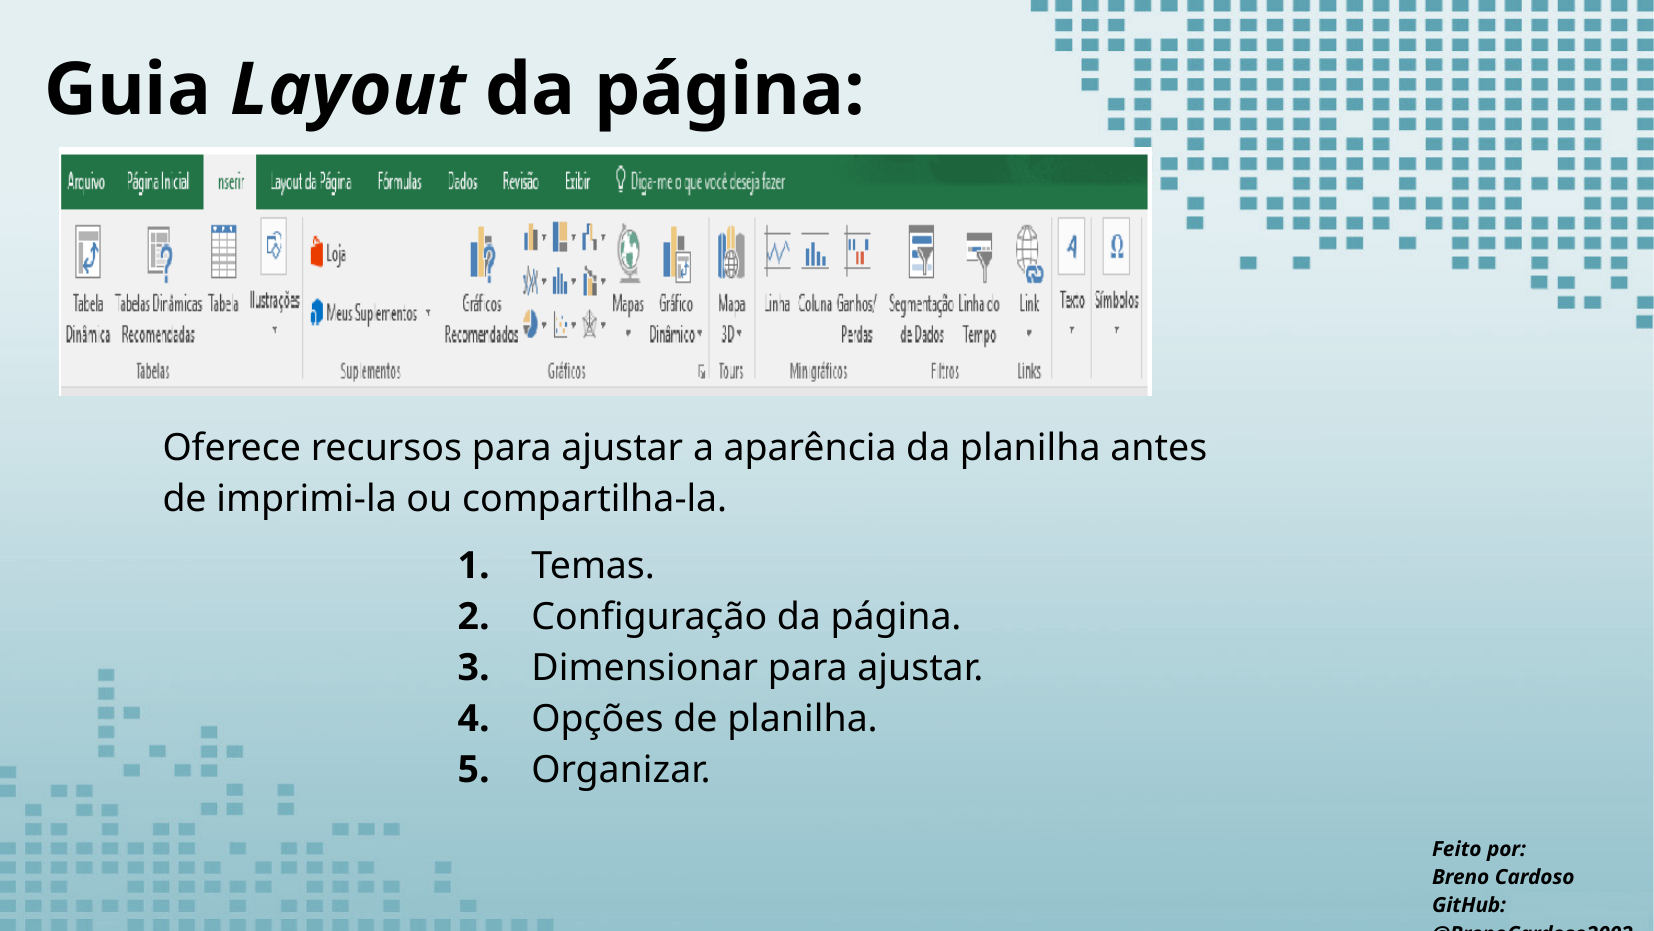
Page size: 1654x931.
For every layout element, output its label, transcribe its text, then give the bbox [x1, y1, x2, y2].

text_box Guia Layout da página: [29, 29, 916, 178]
picture [0, 0, 1654, 931]
text_box 1. Temas. 2. Configuração da página. 3. Dimensionar para ajustar. 4. Opções de planilha. 5. Organizar. [442, 531, 1506, 886]
text_box Oferece recursos para ajustar a aparência da planilha antes de imprimi-la ou compartilha-la. [147, 413, 1241, 562]
text_box Feito por: Breno Cardoso GitHub: @BrenoCardoso2002 [1417, 826, 1654, 931]
